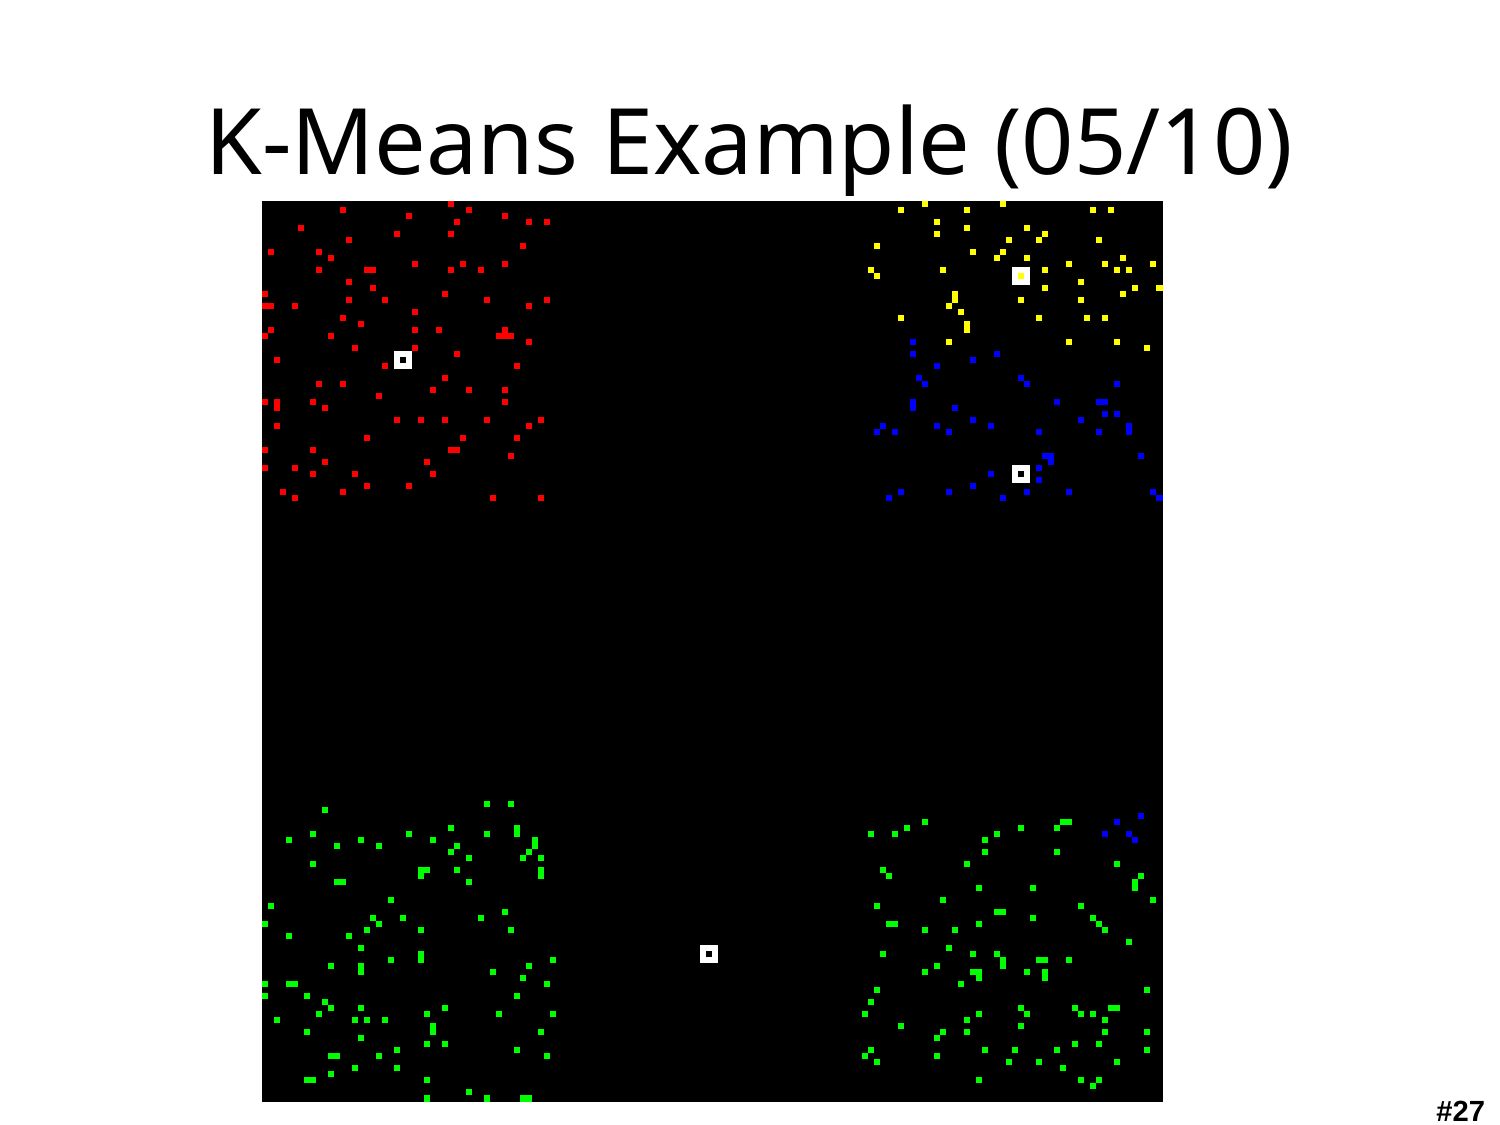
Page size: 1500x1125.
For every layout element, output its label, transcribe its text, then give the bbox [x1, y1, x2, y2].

picture [262, 201, 1163, 1102]
title K-Means Example (05/10) [24, 52, 1476, 226]
